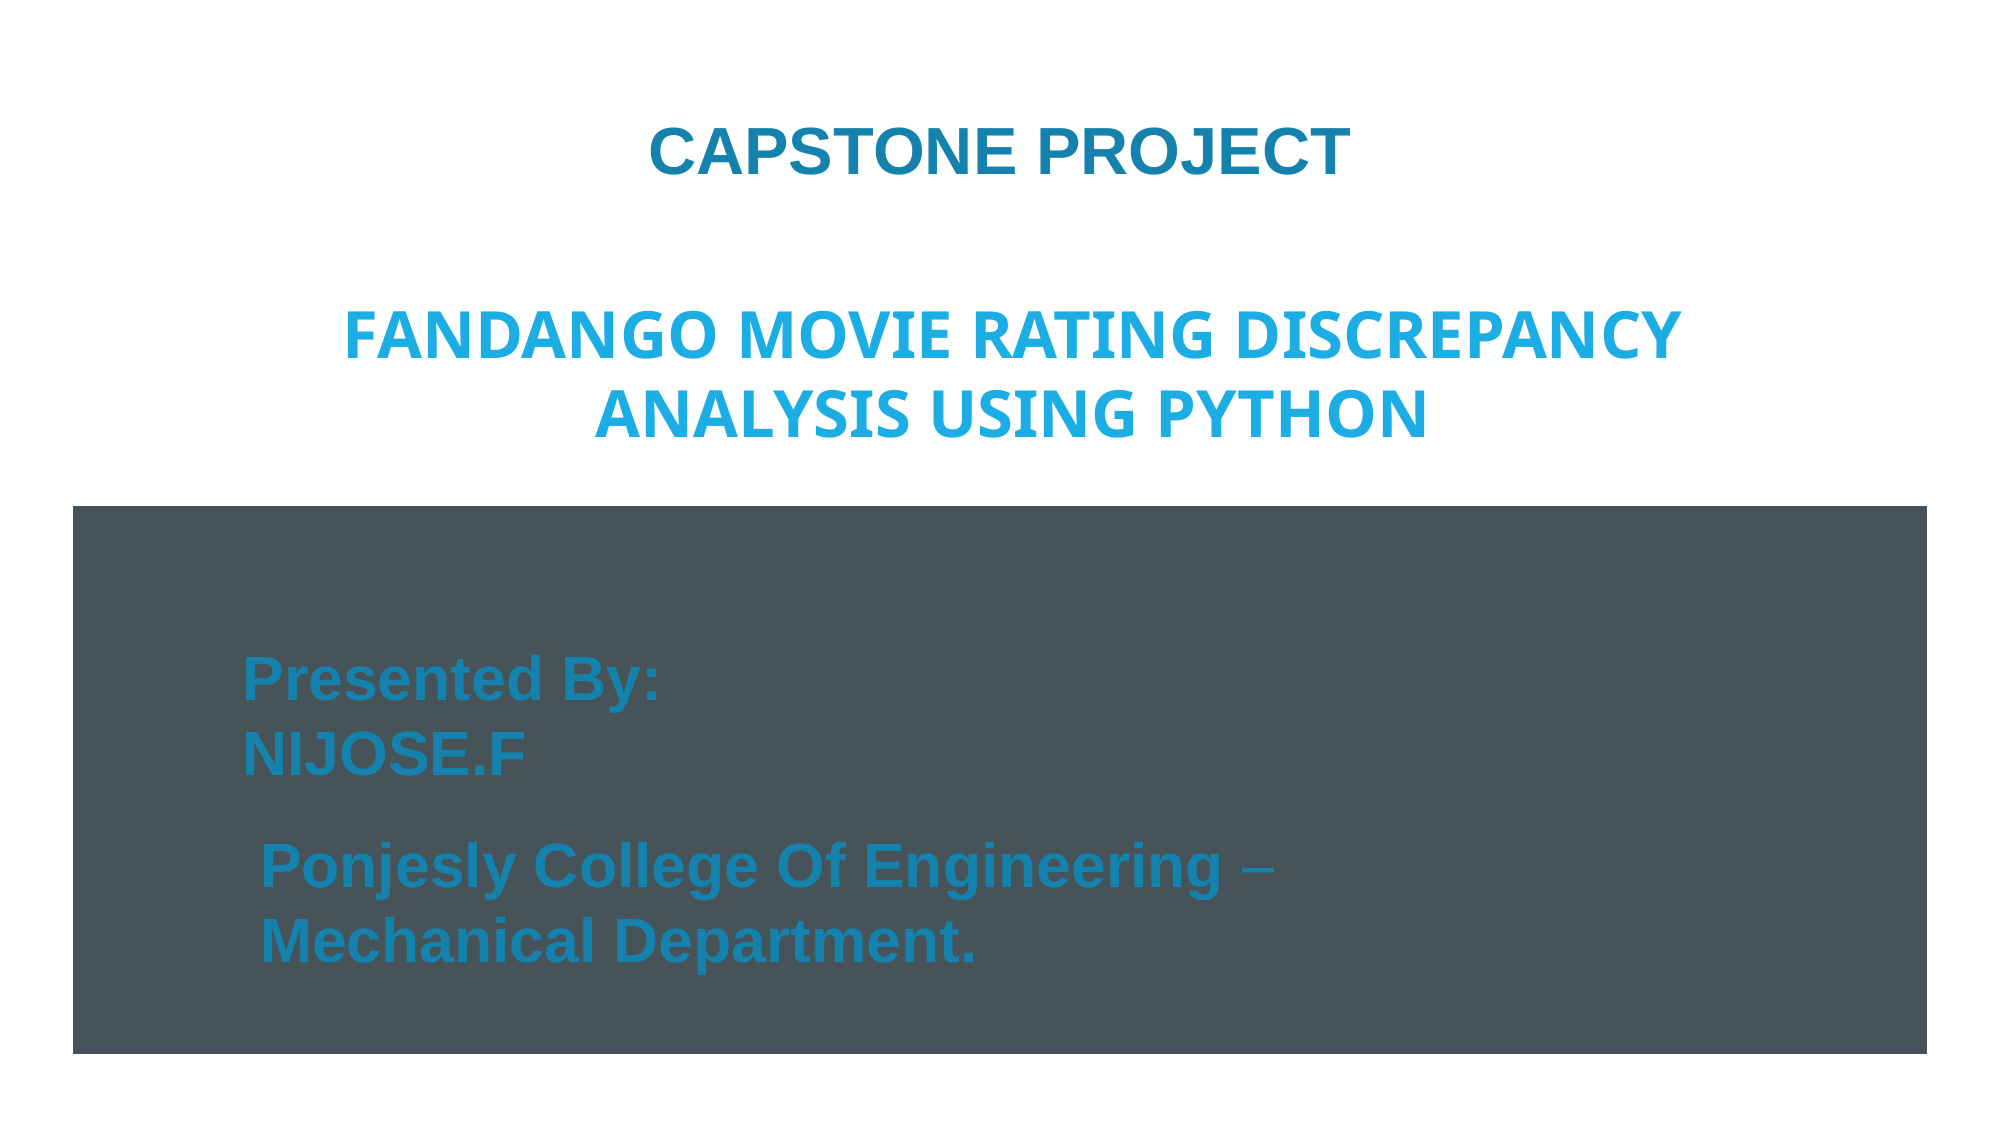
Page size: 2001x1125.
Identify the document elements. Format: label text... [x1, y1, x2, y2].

text_box CAPSTONE PROJECT [0, 100, 2000, 197]
text_box Presented By: NIJOSE.F Ponjesly College Of Engineering – Mechanical Department. [227, 630, 1913, 987]
title Fandango Movie Rating Discrepancy Analysis using Python [227, 285, 1799, 458]
